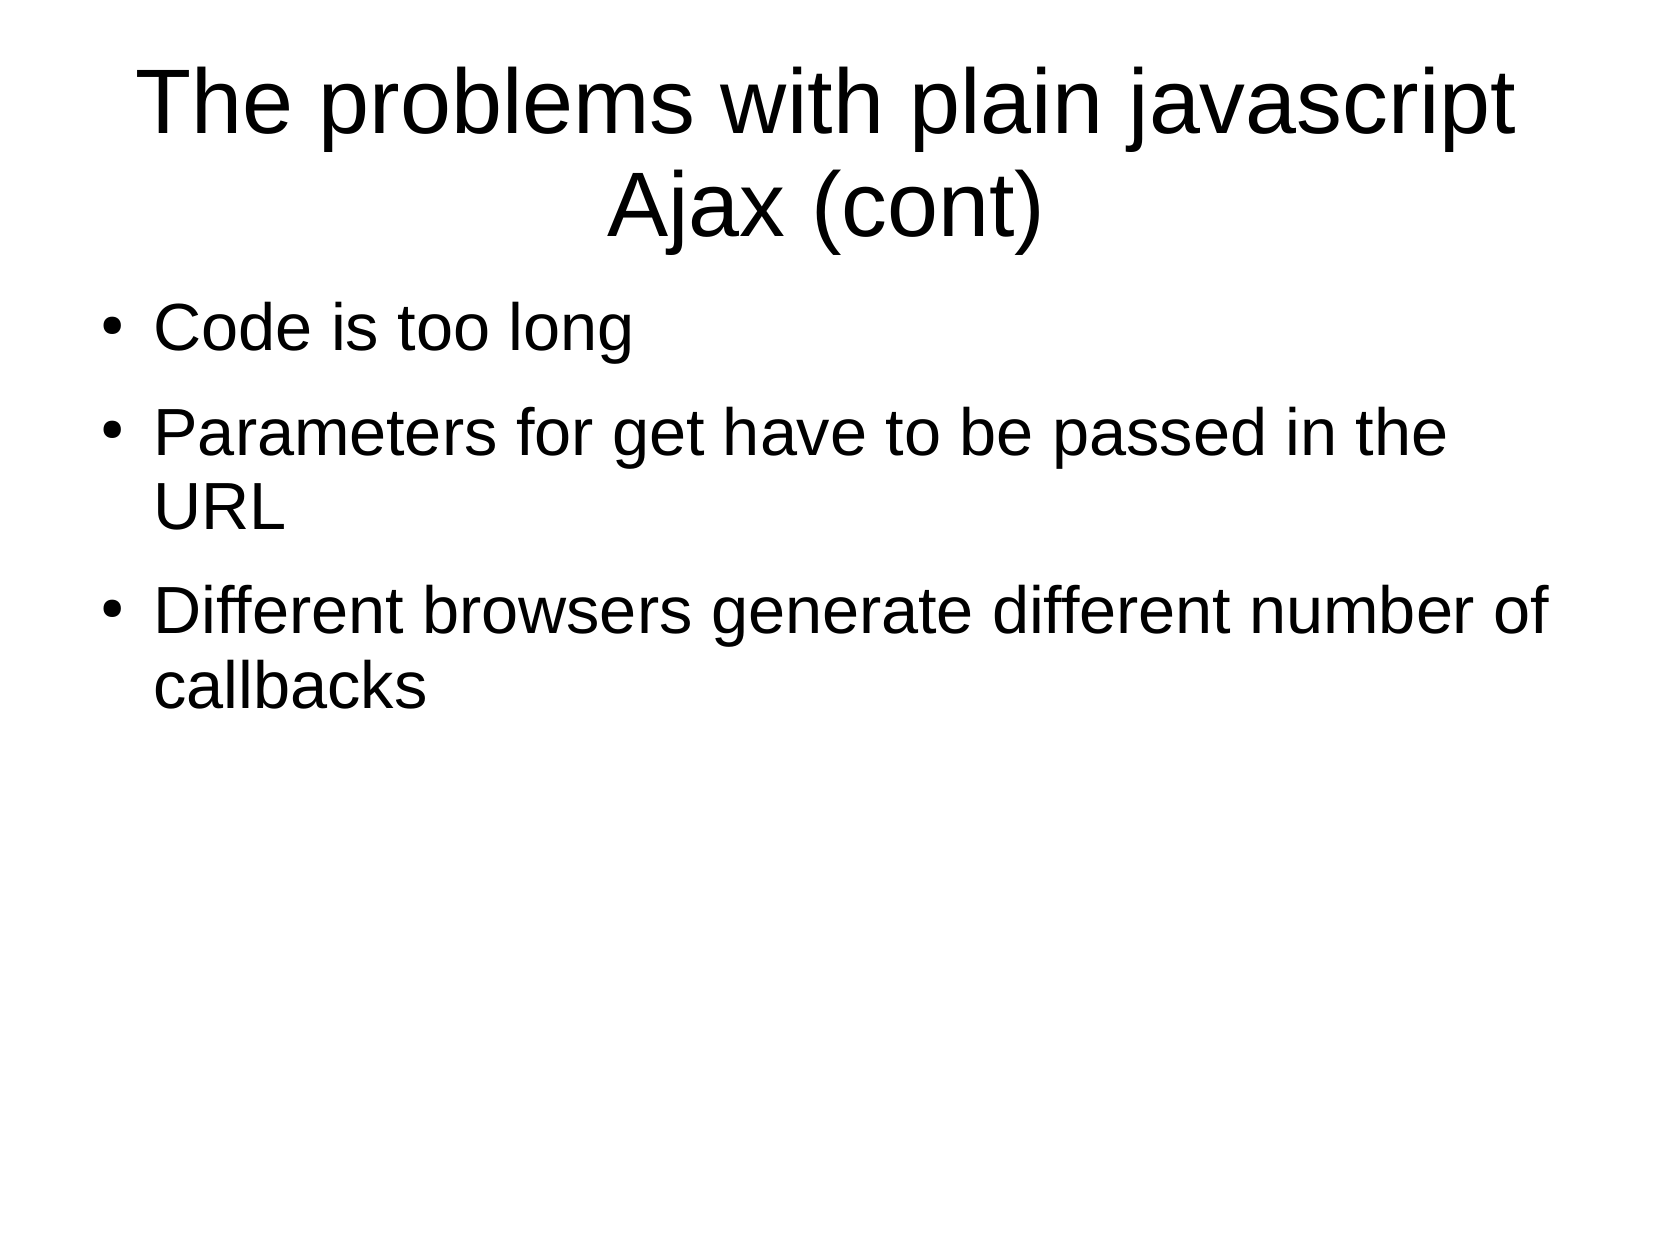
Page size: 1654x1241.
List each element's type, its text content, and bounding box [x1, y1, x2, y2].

list Code is too long Parameters for get have to be passed in the URL Different browsers generate different number of callbacks [82, 290, 1571, 1094]
title The problems with plain javascript Ajax (cont) [82, 50, 1571, 256]
